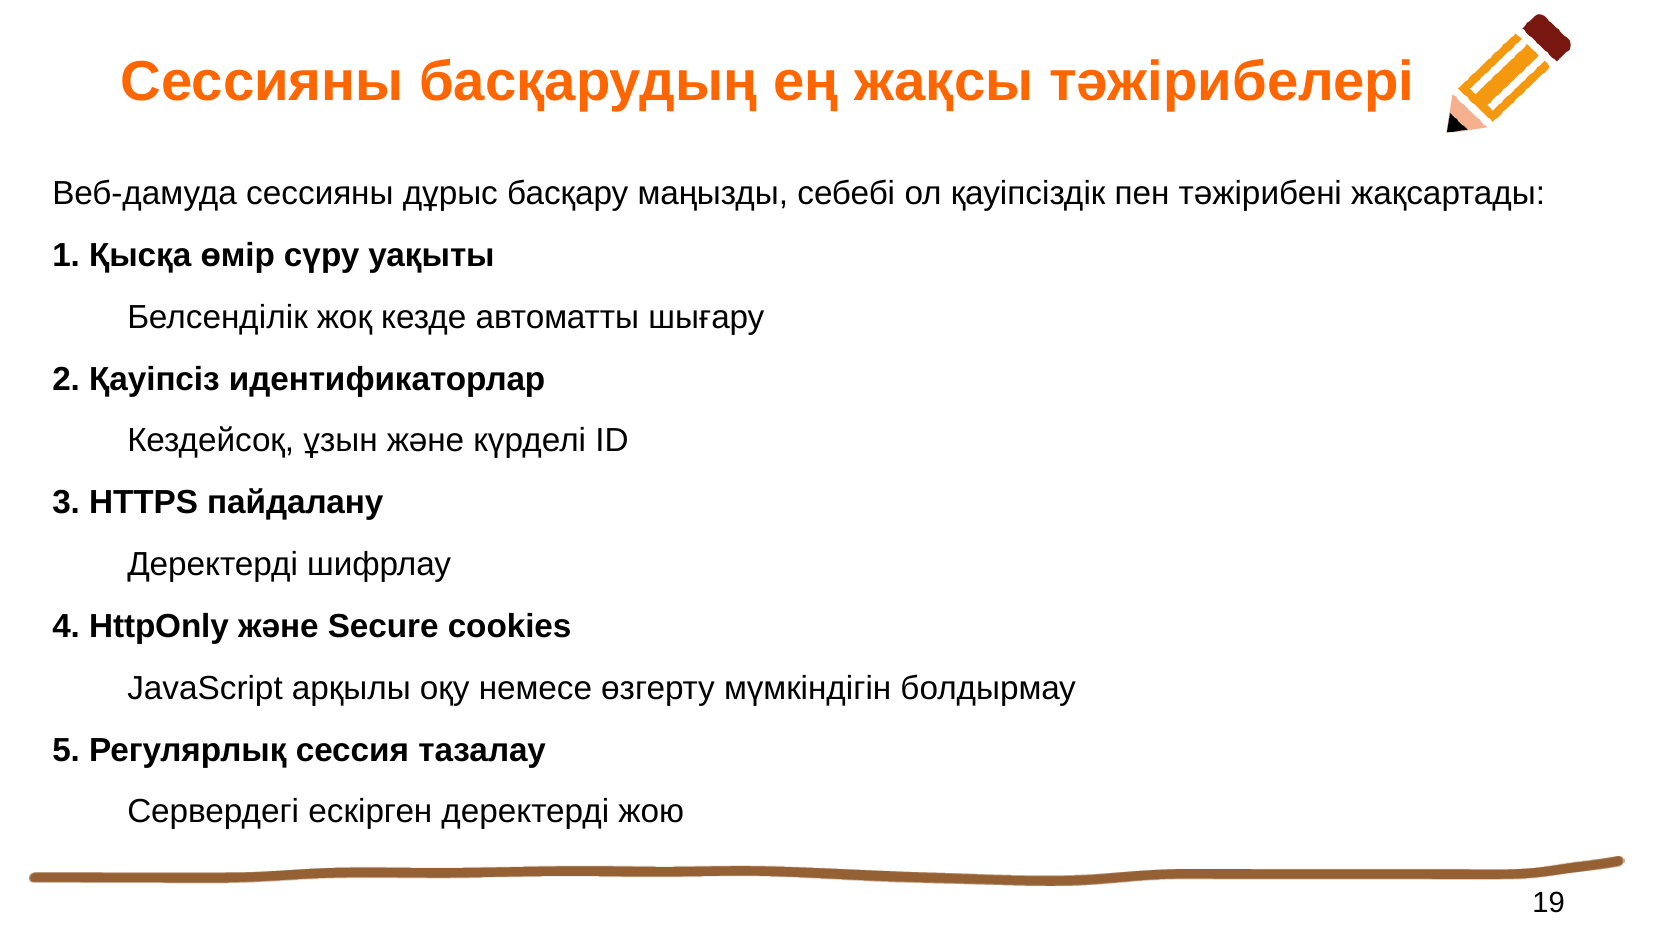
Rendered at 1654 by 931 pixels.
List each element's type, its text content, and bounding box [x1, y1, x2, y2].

picture [29, 856, 1625, 886]
text_box Веб-дамуда сессияны дұрыс басқару маңызды, себебі ол қауіпсіздік пен тәжірибені жақсартады: 1. Қысқа өмір сүру уақыты Белсенділік жоқ кезде автоматты шығару 2. Қауіпсіз идентификаторлар Кездейсоқ, ұзын және күрделі ID 3. HTTPS пайдалану Деректерді шифрлау 4. HttpOnly және Secure cookies JavaScript арқылы оқу немесе өзгерту мүмкіндігін болдырмау 5. Регулярлық сессия тазалау Сервердегі ескірген деректерді жою [37, 167, 1613, 805]
picture [1446, 14, 1571, 133]
title Сессияны басқарудың ең жақсы тәжірибелері [88, 29, 1447, 133]
